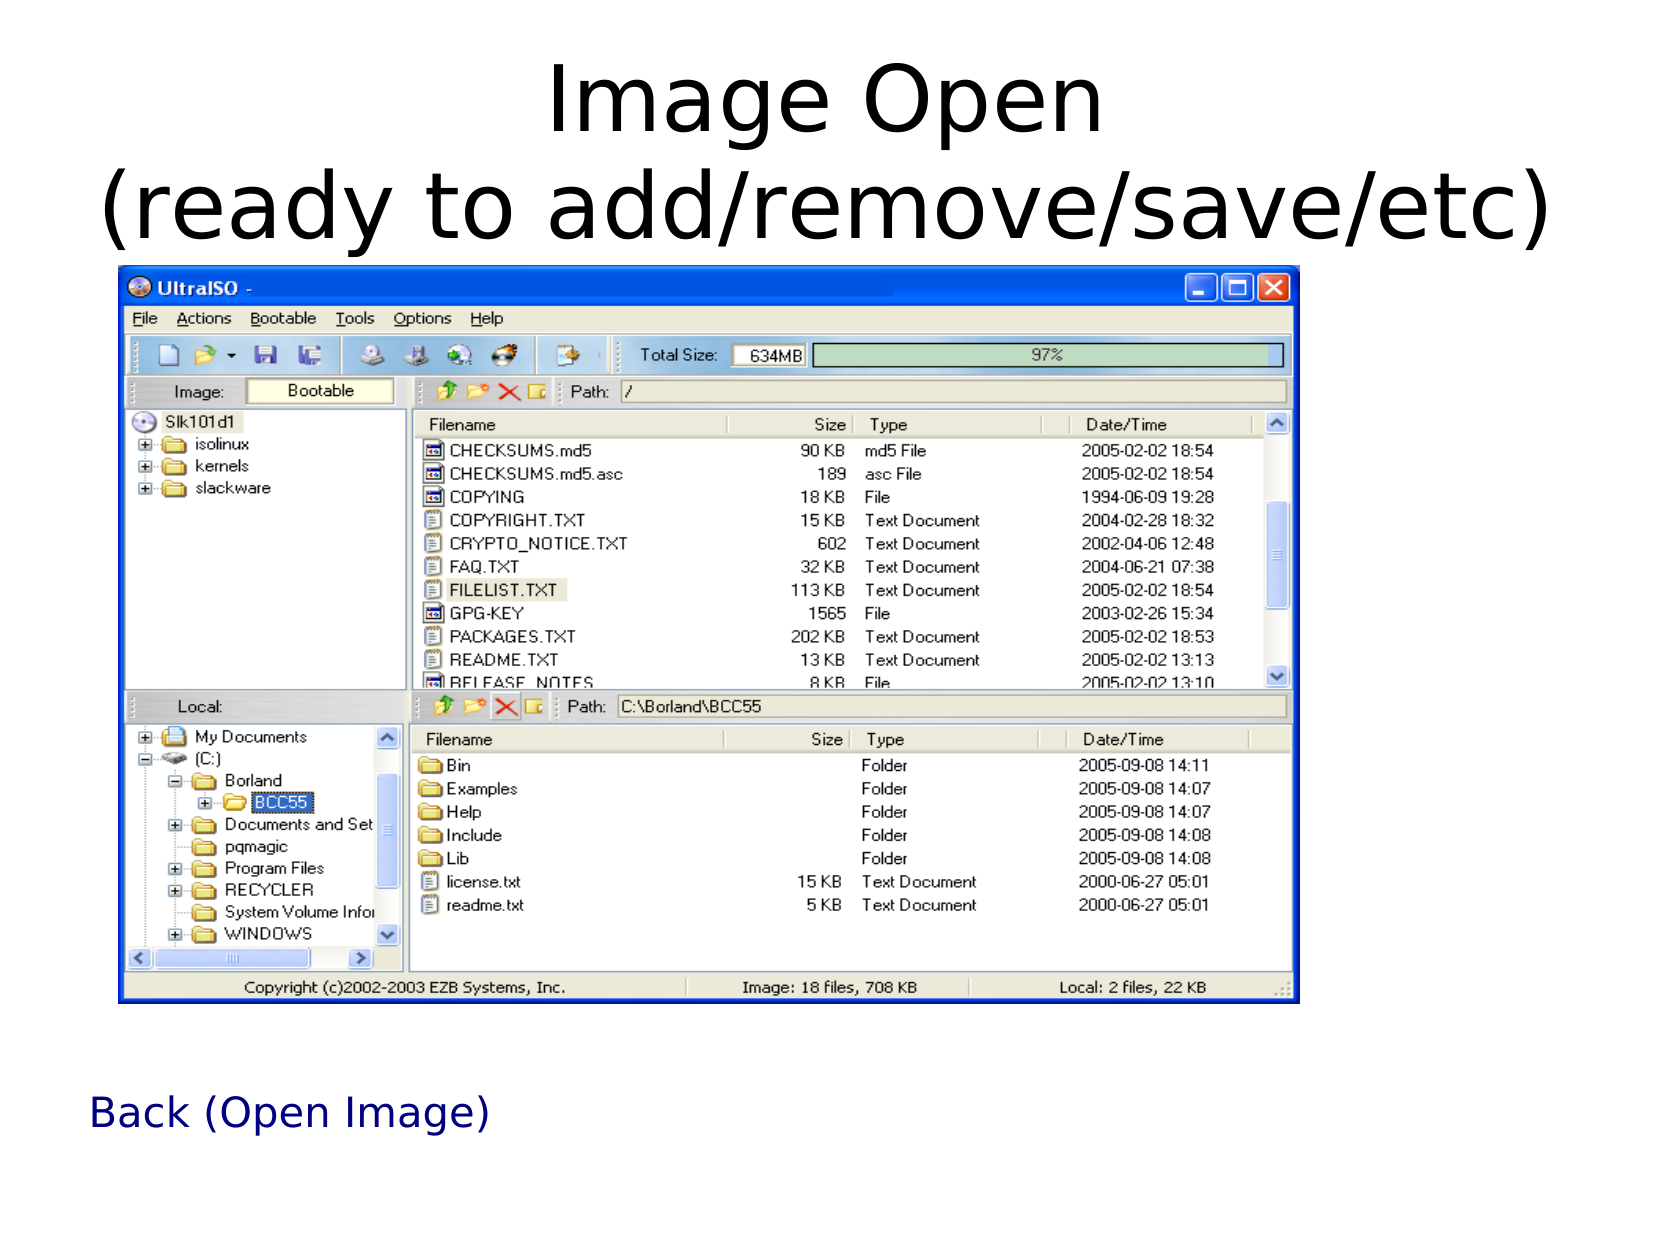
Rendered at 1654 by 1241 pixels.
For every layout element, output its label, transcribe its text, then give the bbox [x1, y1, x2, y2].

picture [118, 265, 1300, 1004]
text_box Back (Open Image) [88, 1078, 833, 1147]
title Image Open (ready to add/remove/save/etc) [82, 45, 1571, 261]
